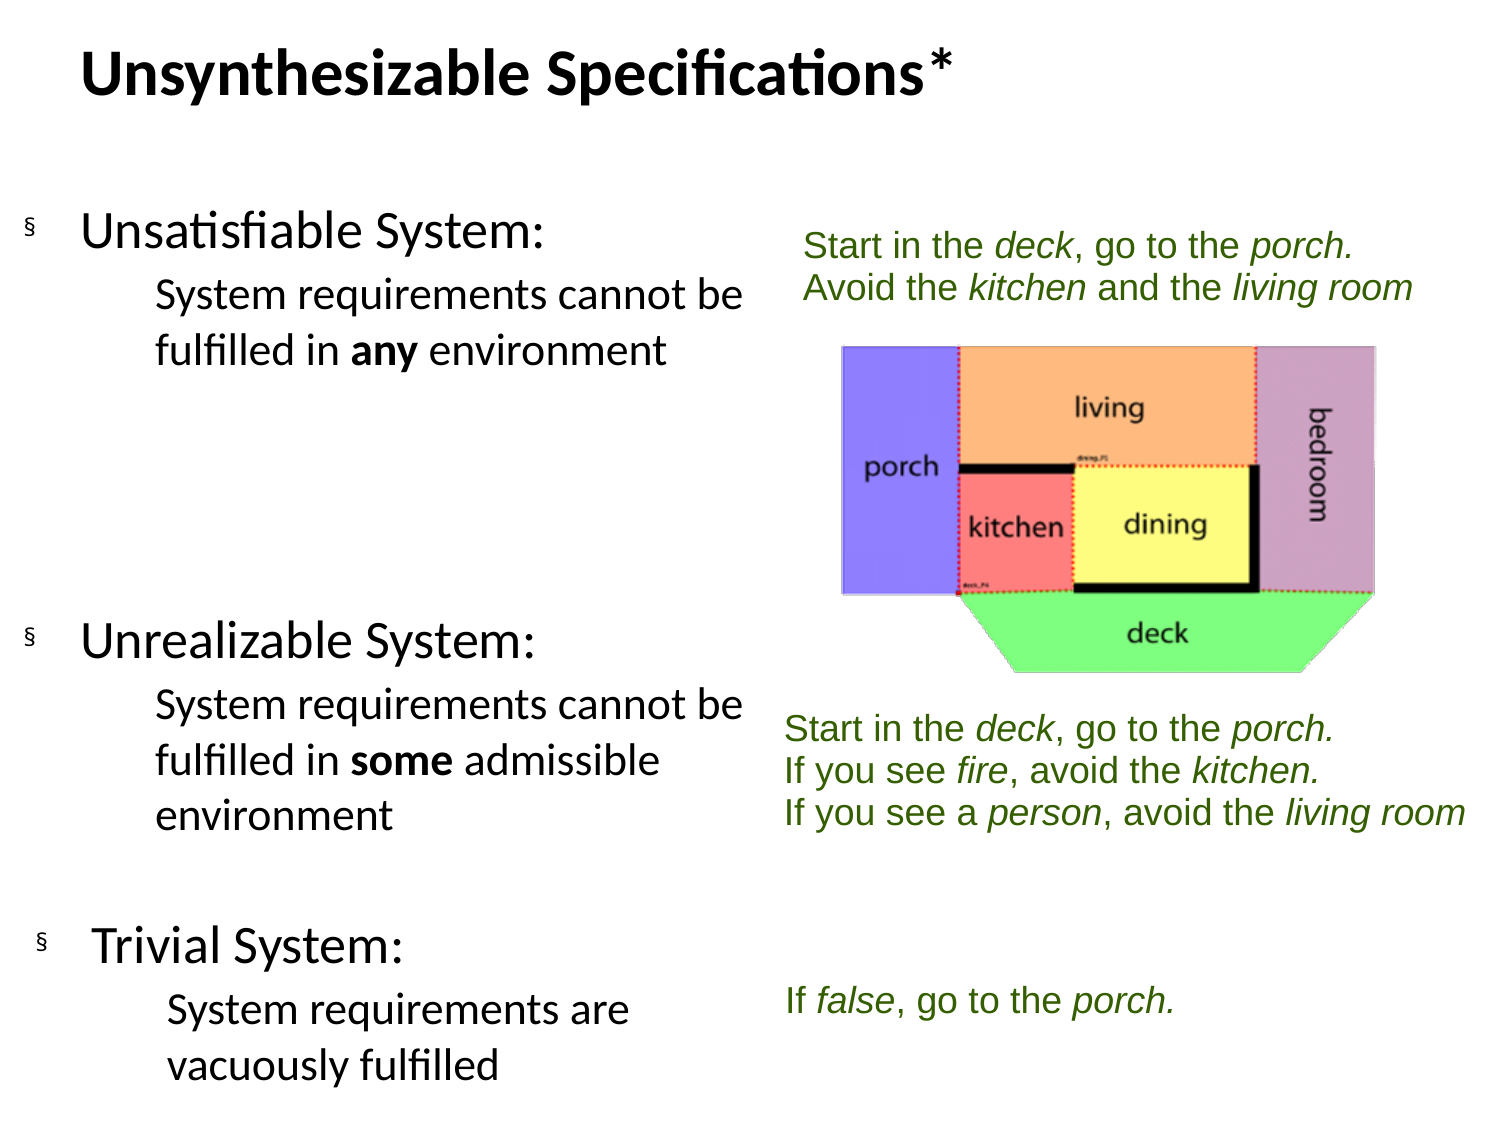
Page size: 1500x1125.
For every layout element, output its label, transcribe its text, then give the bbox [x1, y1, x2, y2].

text_box Unsynthesizable Specifications* [65, 21, 975, 116]
text_box Start in the deck, go to the porch. If you see fire, avoid the kitchen. If you see a person, avoid the living room [769, 700, 1500, 842]
picture [833, 338, 1385, 683]
text_box If false, go to the porch. [770, 971, 1500, 1029]
text_box Trivial System: System requirements are vacuously fulfilled [20, 901, 789, 1097]
text_box Unsatisfiable System: System requirements cannot be fulfilled in any environment Unrealizable System: System requirements cannot be fulfilled in some admissible environment [8, 187, 822, 848]
text_box Start in the deck, go to the porch. Avoid the kitchen and the living room [788, 217, 1500, 316]
